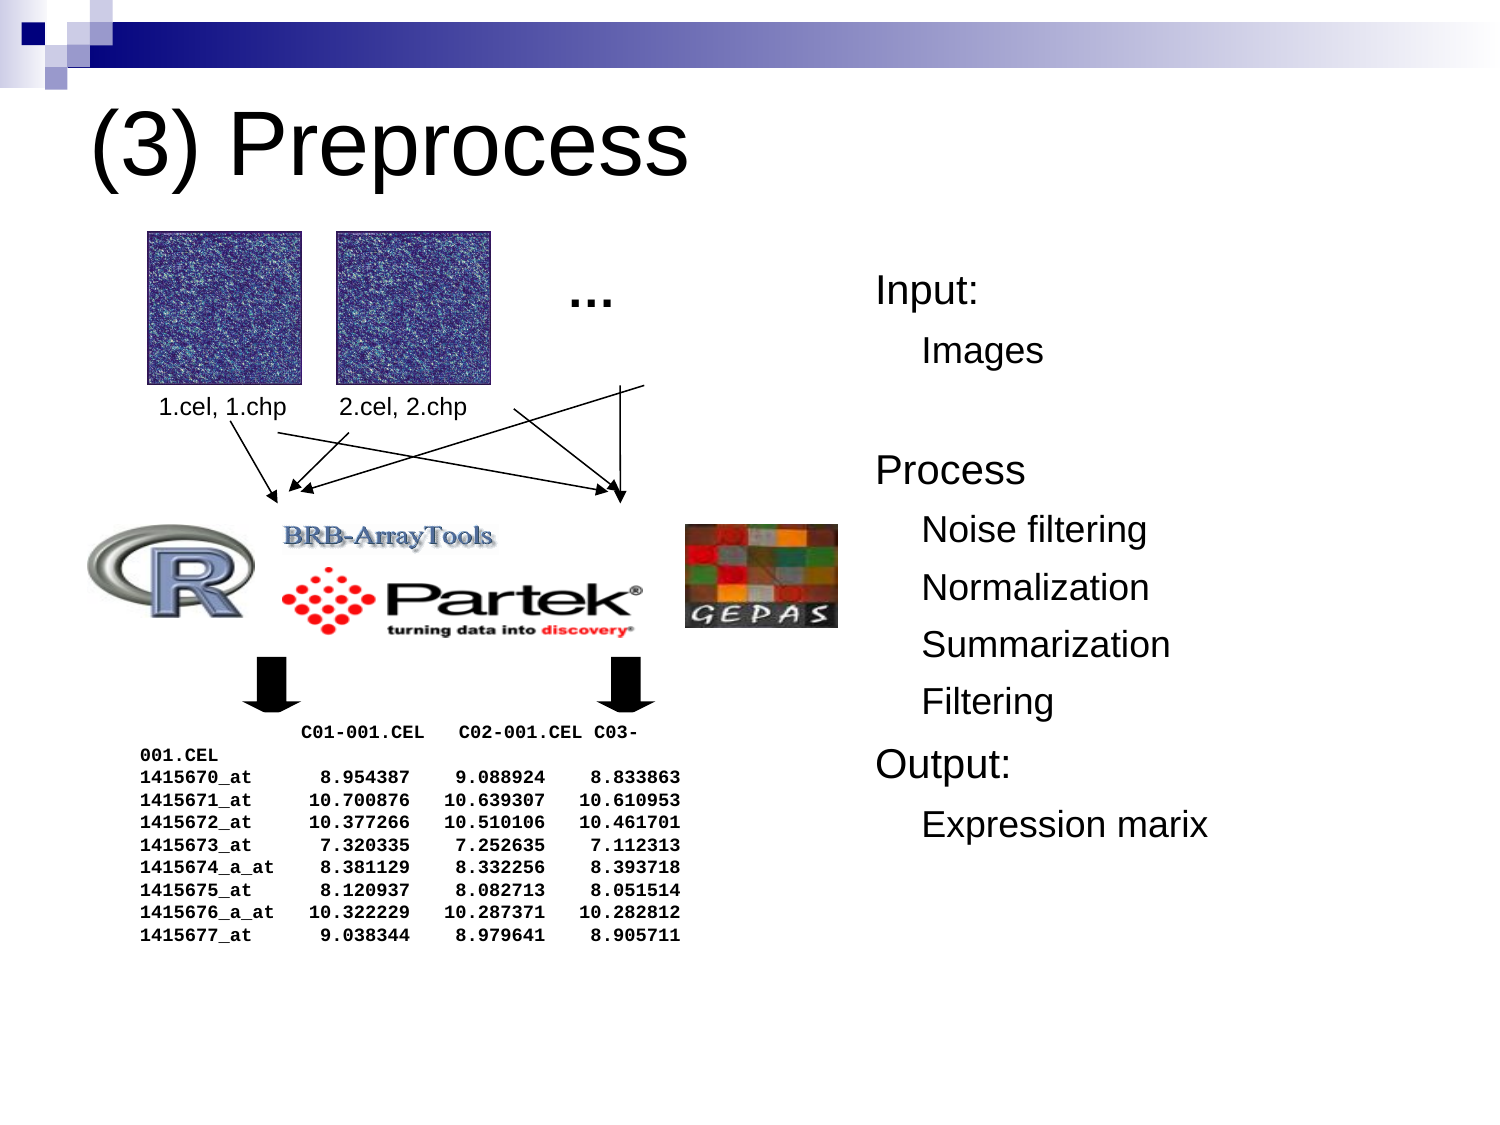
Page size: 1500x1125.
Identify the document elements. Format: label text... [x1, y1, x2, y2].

text_box 1.cel, 1.chp [143, 385, 303, 429]
picture [147, 231, 302, 385]
picture [336, 231, 491, 385]
picture [282, 567, 643, 638]
picture [87, 524, 255, 618]
picture [685, 524, 838, 628]
text_box [242, 656, 302, 712]
text_box … [551, 255, 632, 327]
list Input: Images Process Noise filtering Normalization Summarization Filtering Output: Expression marix [842, 255, 1483, 1000]
picture [282, 524, 499, 555]
title (3) Preprocess [74, 28, 1476, 250]
text_box 2.cel, 2.chp [324, 385, 483, 429]
text_box C01-001.CEL C02-001.CEL C03-001.CEL 1415670_at 8.954387 9.088924 8.833863 1415671_at 10.700876 10.639307 10.610953 1415672_at 10.377266 10.510106 10.461701 1415673_at 7.320335 7.252635 7.112313 1415674_a_at 8.381129 8.332256 8.393718 1415675_at 8.120937 8.082713 8.051514 1415676_a_at 10.322229 10.287371 10.282812 1415677_at 9.038344 8.979641 8.905711 [124, 712, 721, 953]
text_box [596, 656, 656, 712]
